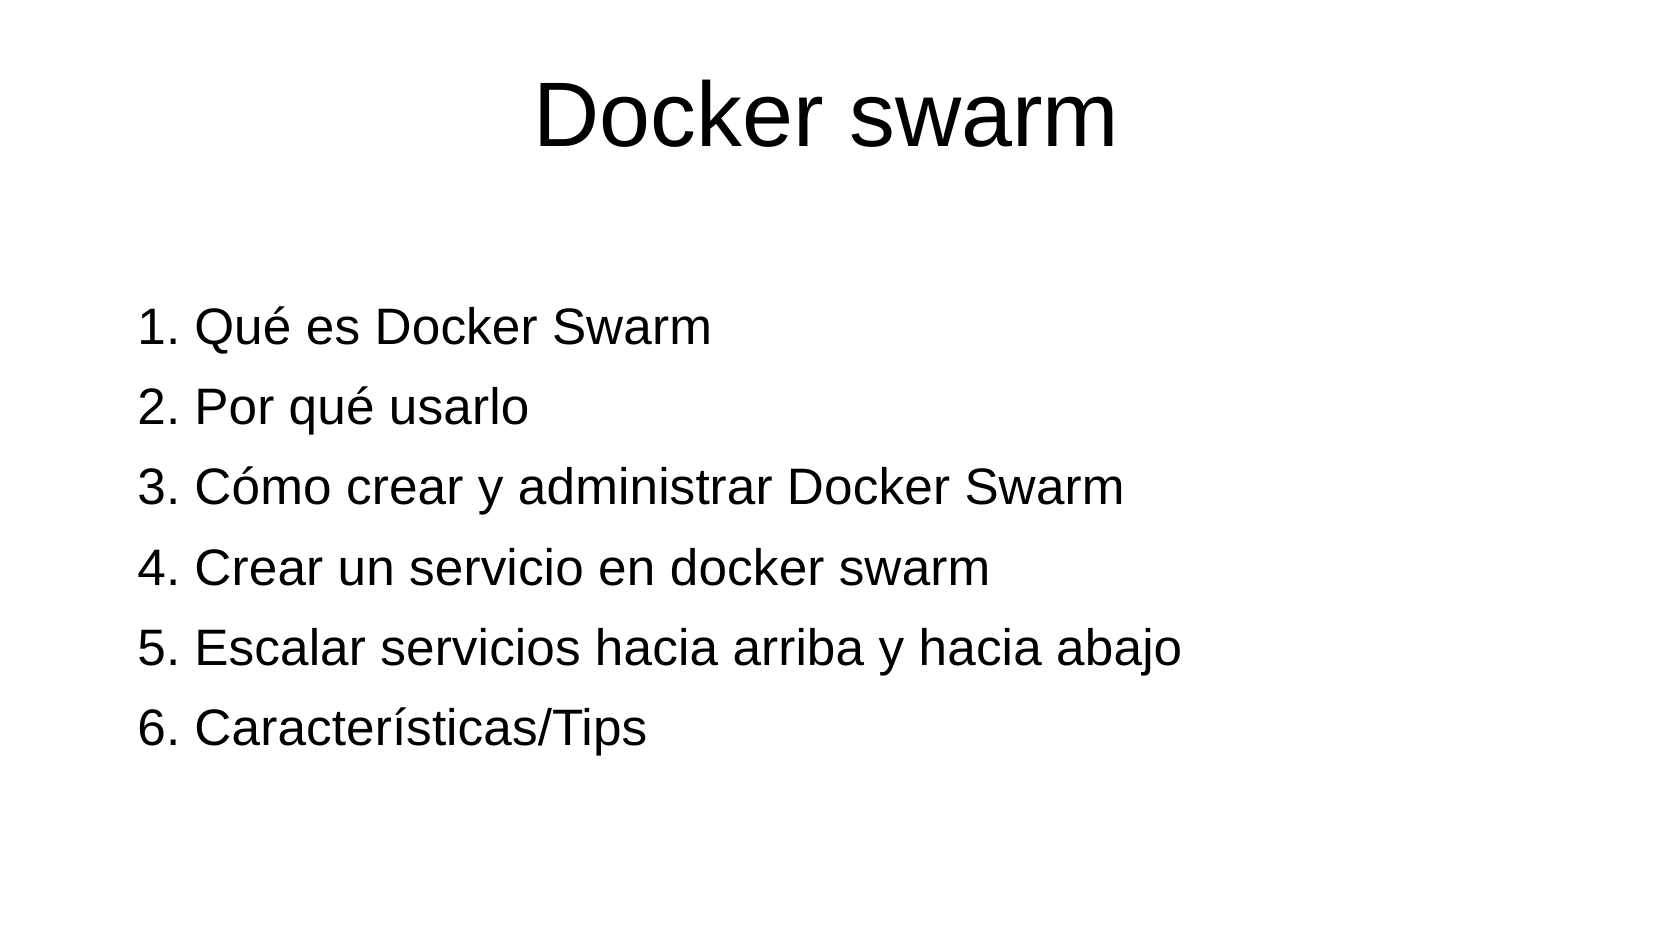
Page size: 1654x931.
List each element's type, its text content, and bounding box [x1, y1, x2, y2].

title Docker swarm [82, 37, 1571, 193]
list 1. Qué es Docker Swarm 2. Por qué usarlo 3. Cómo crear y administrar Docker Swarm 4. Crear un servicio en docker swarm 5. Escalar servicios hacia arriba y hacia abajo 6. Características/Tips [82, 217, 1571, 758]
